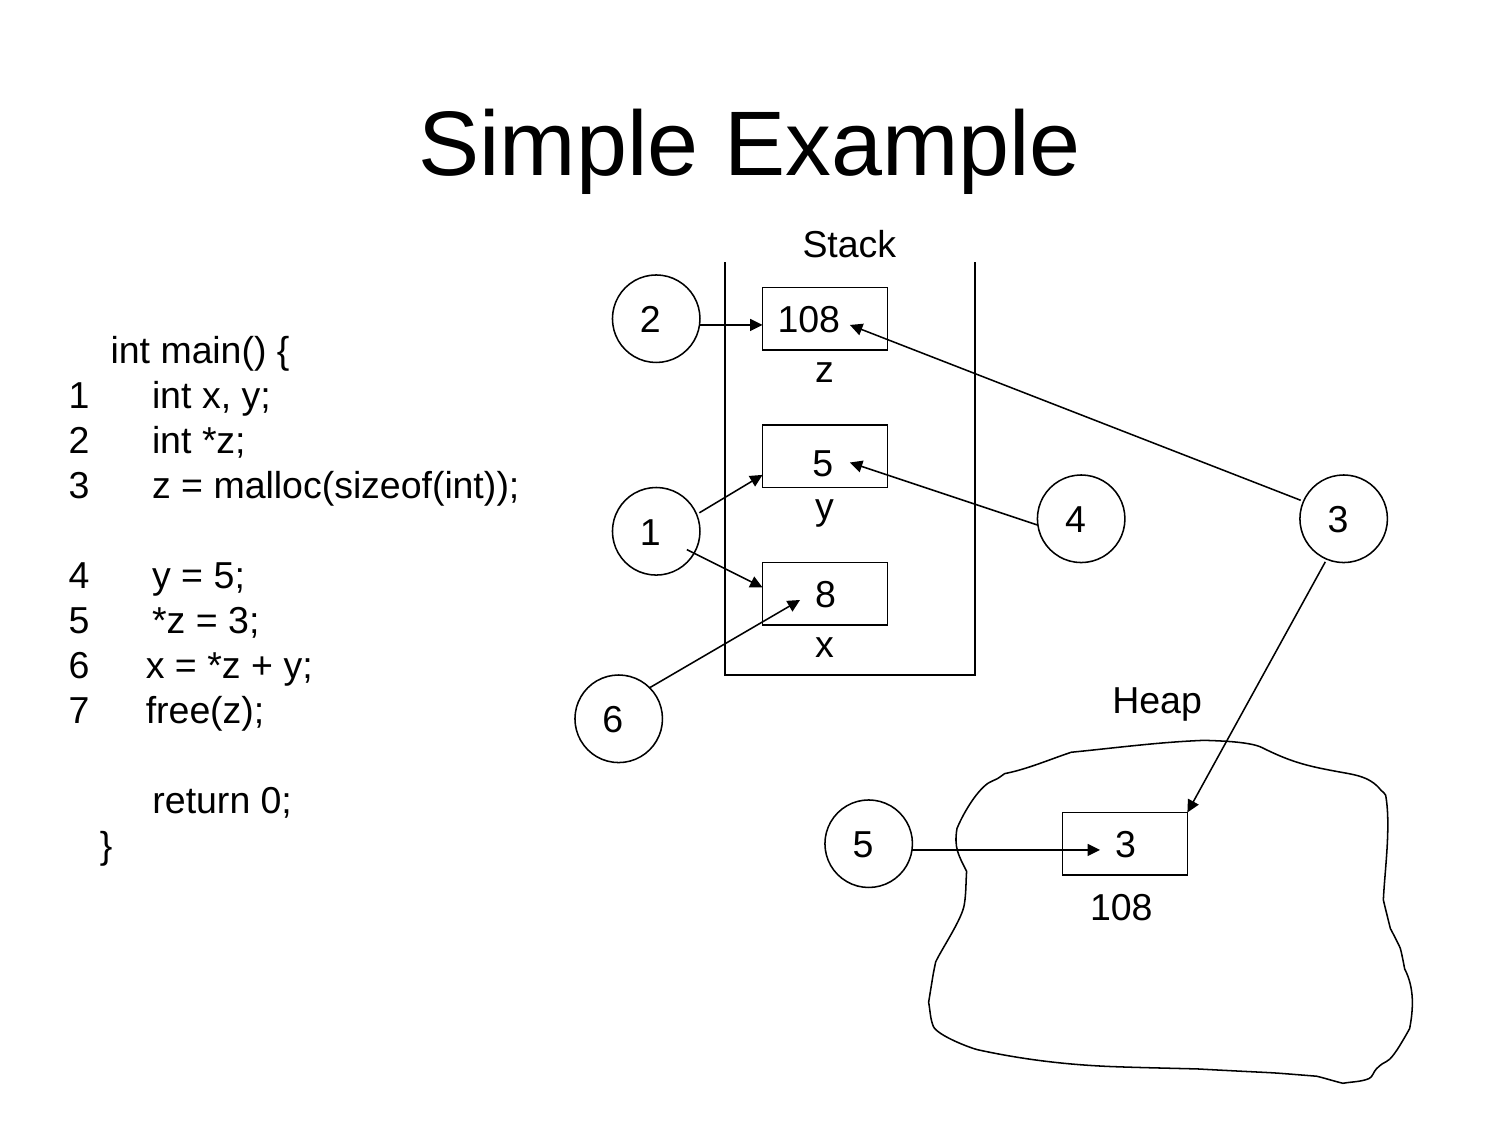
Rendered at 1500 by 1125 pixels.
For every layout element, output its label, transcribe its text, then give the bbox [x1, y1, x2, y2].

text_box Heap [1097, 668, 1217, 729]
text_box 5 [837, 812, 889, 873]
text_box 3 [1100, 812, 1151, 873]
text_box 4 [1050, 487, 1101, 548]
text_box 6 [587, 687, 639, 748]
text_box 5 [797, 430, 849, 492]
text_box int main() { 1 int x, y; 2 int *z; 3 z = malloc(sizeof(int)); 4 y = 5; 5 *z = 3; x = *z + y; free(z); return 0; } [589, 676, 648, 761]
text_box 1 [625, 499, 676, 561]
text_box 2 [625, 287, 676, 348]
text_box 8 [800, 562, 851, 623]
text_box z [800, 348, 849, 398]
text_box int main() { 1 int x, y; 2 int *z; 3 z = malloc(sizeof(int)); 4 y = 5; 5 *z = 3; x = *z + y; free(z); return 0; } [53, 318, 648, 874]
text_box 3 [1312, 487, 1364, 548]
text_box x [800, 623, 849, 673]
text_box 108 [1075, 874, 1168, 936]
text_box Stack [787, 212, 912, 273]
text_box y [800, 492, 849, 536]
text_box 108 [762, 287, 855, 348]
title Simple Example [75, 45, 1426, 233]
